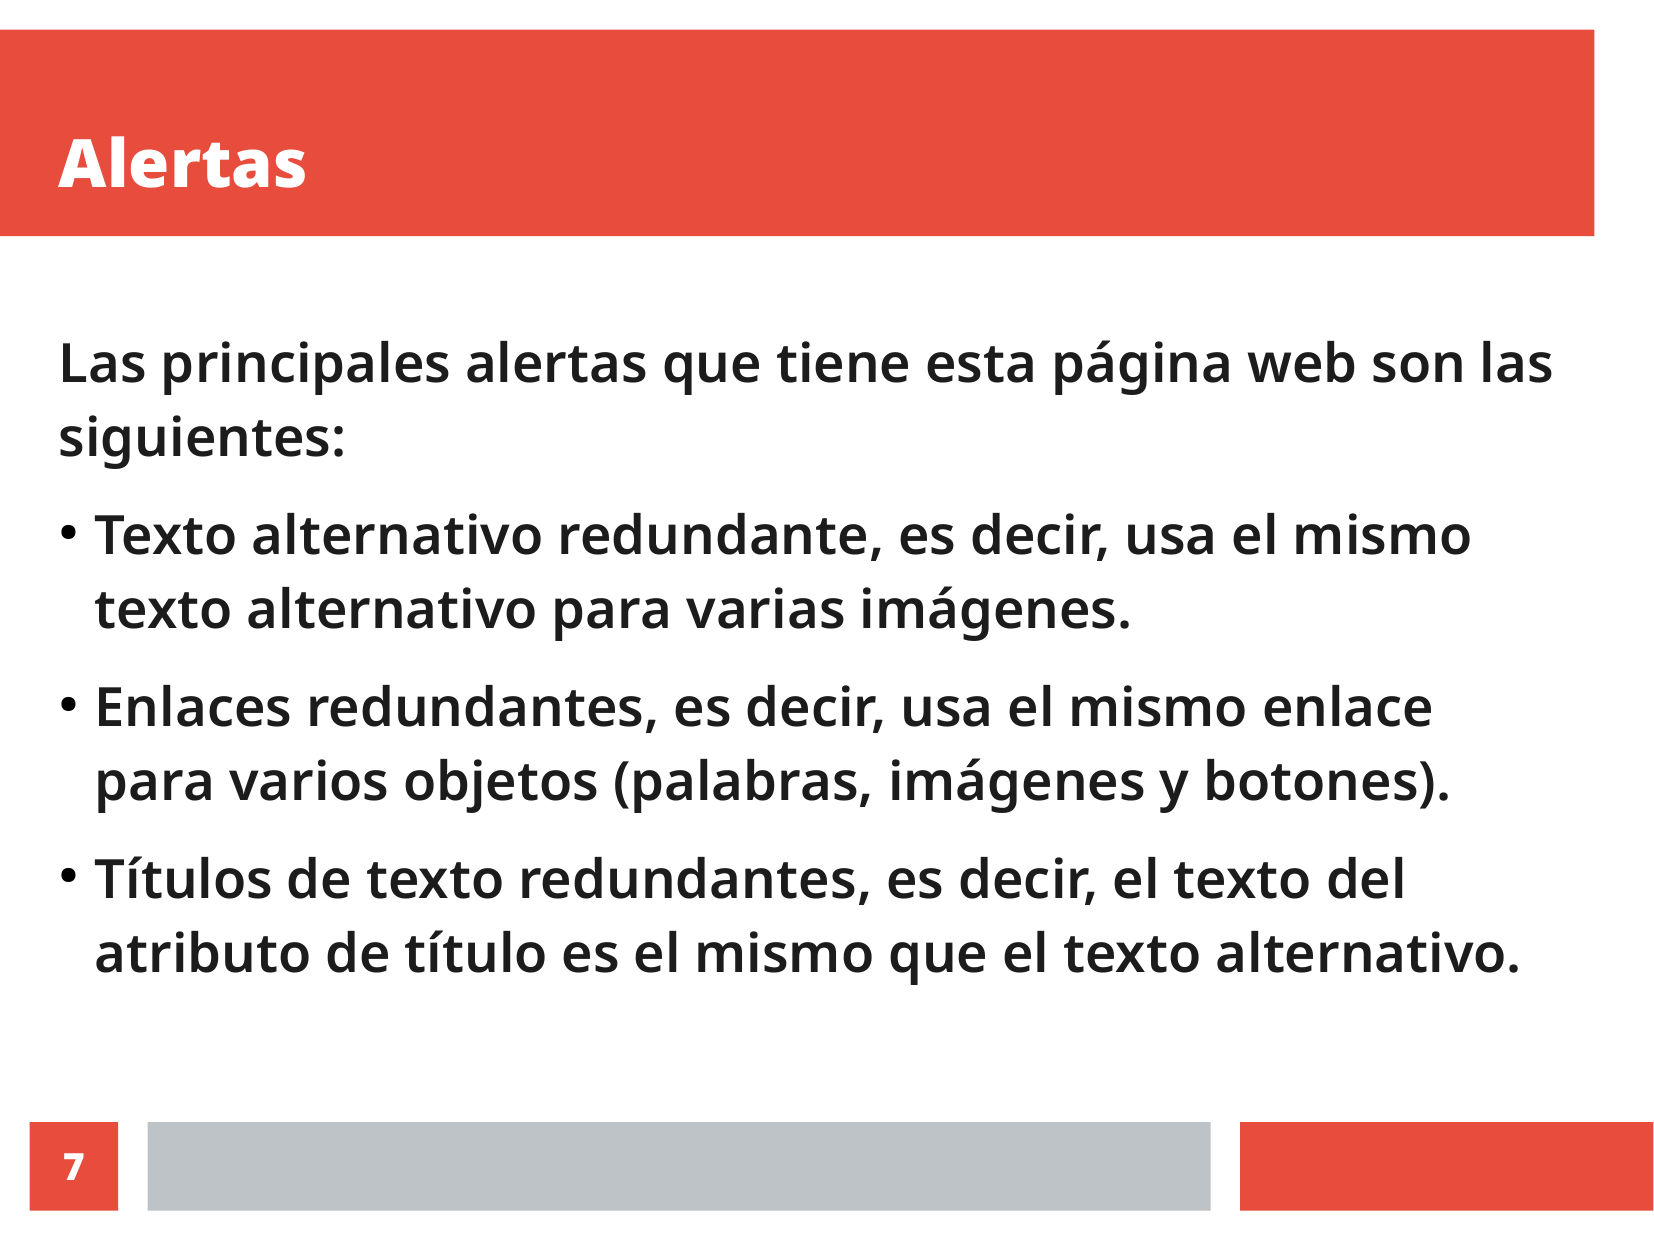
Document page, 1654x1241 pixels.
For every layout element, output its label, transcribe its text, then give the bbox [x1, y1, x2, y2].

title Alertas [59, 59, 1595, 207]
list Las principales alertas que tiene esta página web son las siguientes: Texto alternativo redundante, es decir, usa el mismo texto alternativo para varias imágenes. Enlaces redundantes, es decir, usa el mismo enlace para varios objetos (palabras, imágenes y botones). Títulos de texto redundantes, es decir, el texto del atributo de título es el mismo que el texto alternativo. [59, 324, 1565, 1093]
